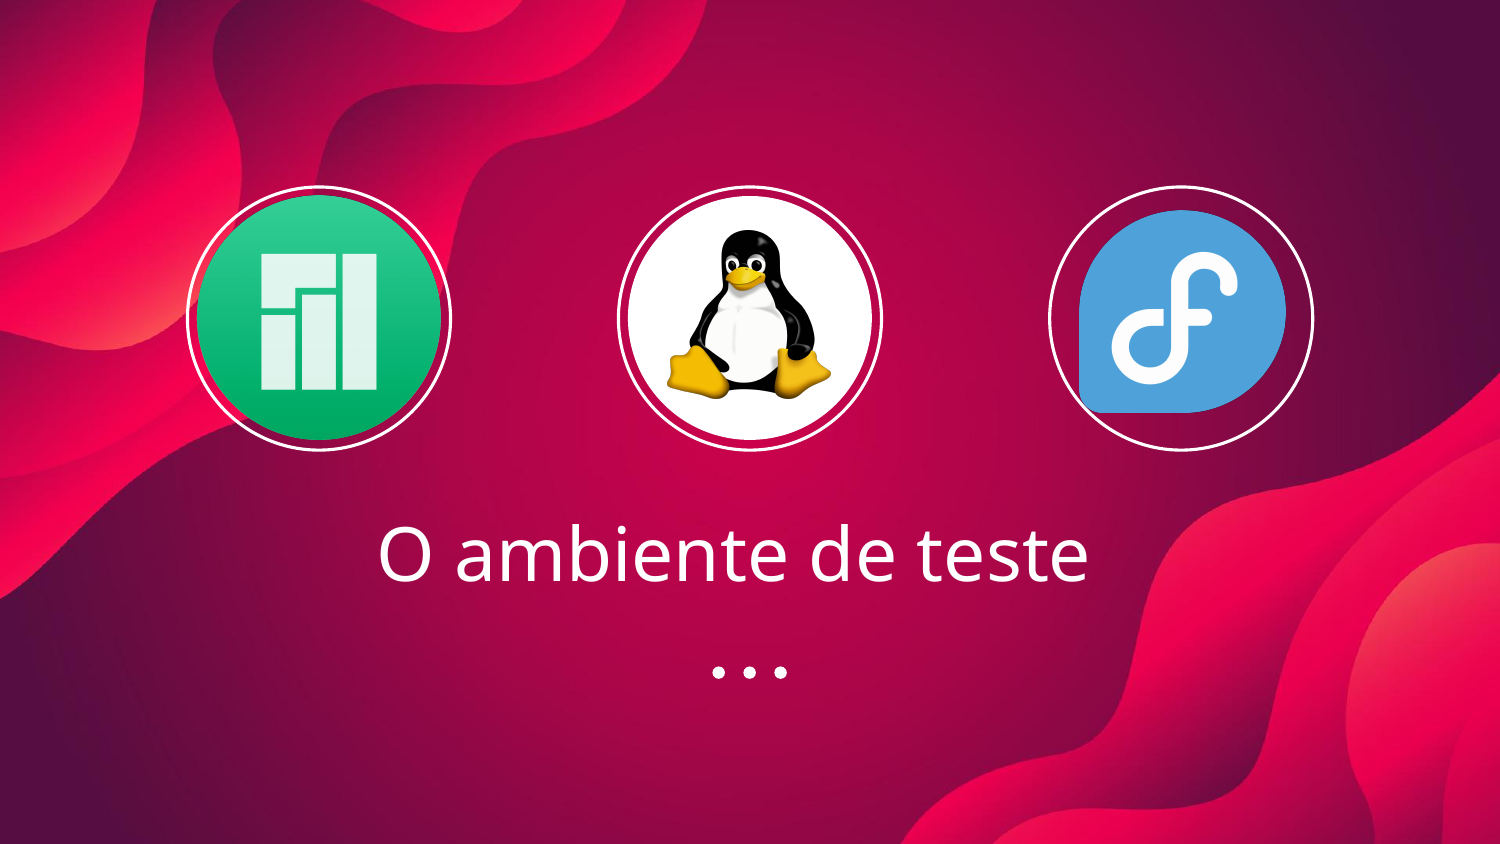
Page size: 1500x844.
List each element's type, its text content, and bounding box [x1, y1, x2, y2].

text_box [712, 666, 725, 679]
text_box O ambiente de teste [155, 473, 1313, 612]
text_box [774, 666, 787, 679]
text_box [743, 666, 756, 679]
picture [0, 0, 1500, 844]
text_box [627, 196, 872, 440]
